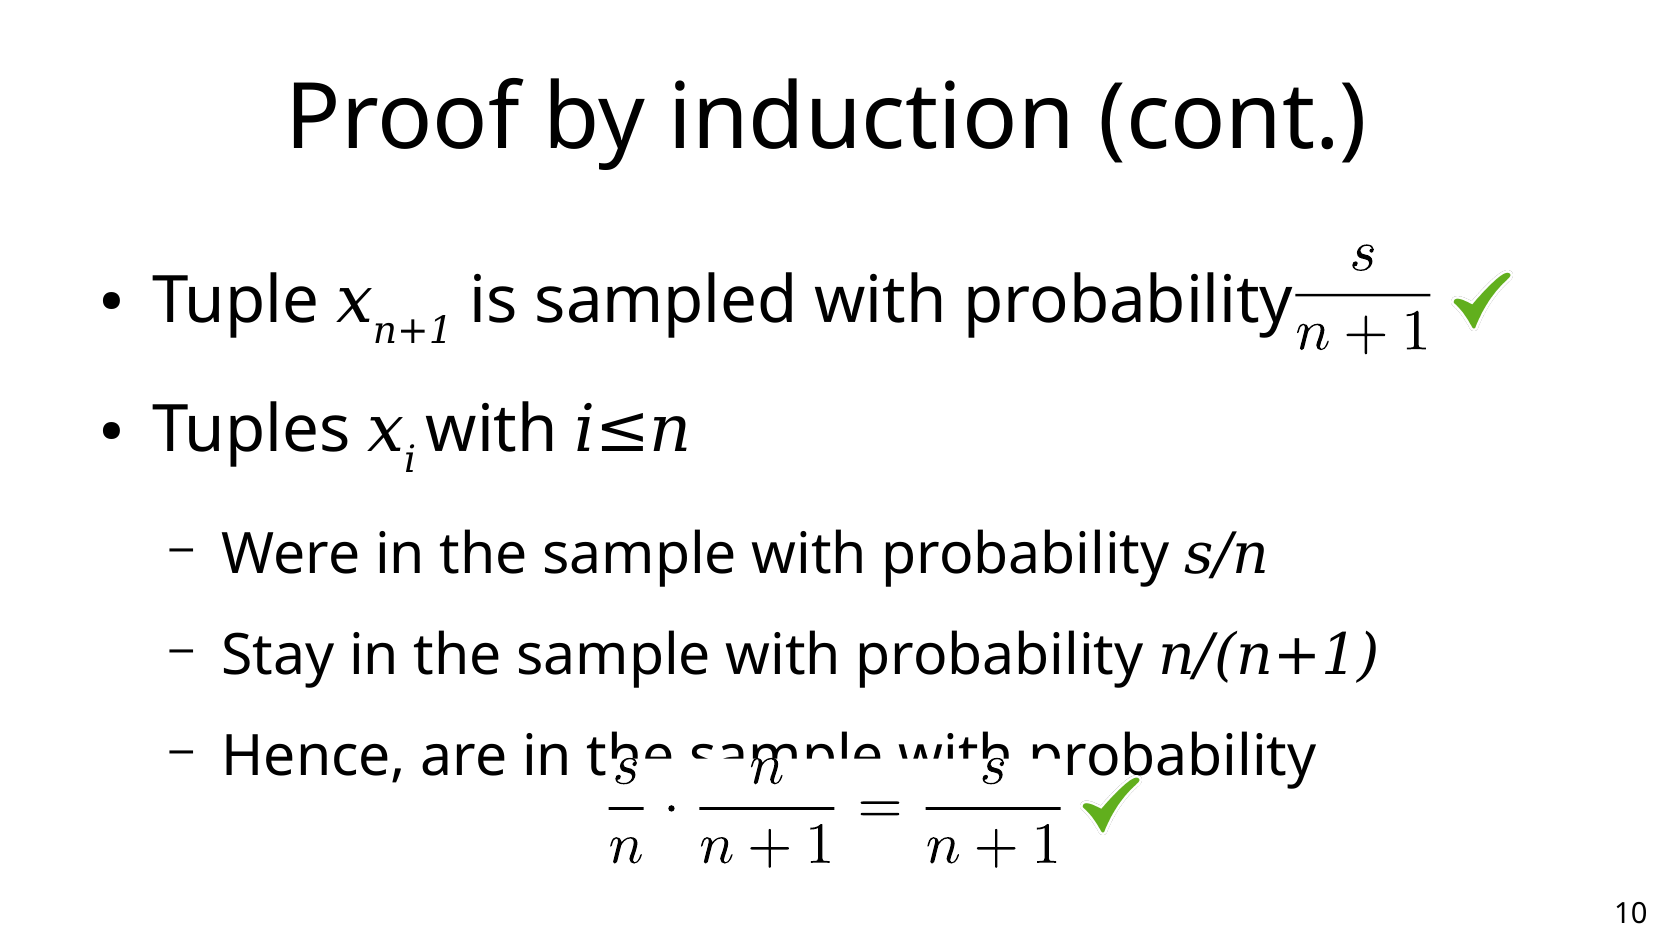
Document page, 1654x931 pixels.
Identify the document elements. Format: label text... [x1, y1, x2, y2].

picture [1080, 775, 1142, 835]
title Proof by induction (cont.) [82, 1, 1571, 226]
picture [1451, 270, 1513, 331]
list Tuple xn+1 is sampled with probability Tuples xi with i≤n Were in the sample with probability s/n Stay in the sample with probability n/(n+1) Hence, are in the sample with probability [82, 253, 1571, 793]
text_box [608, 757, 1061, 868]
text_box [1295, 244, 1431, 355]
